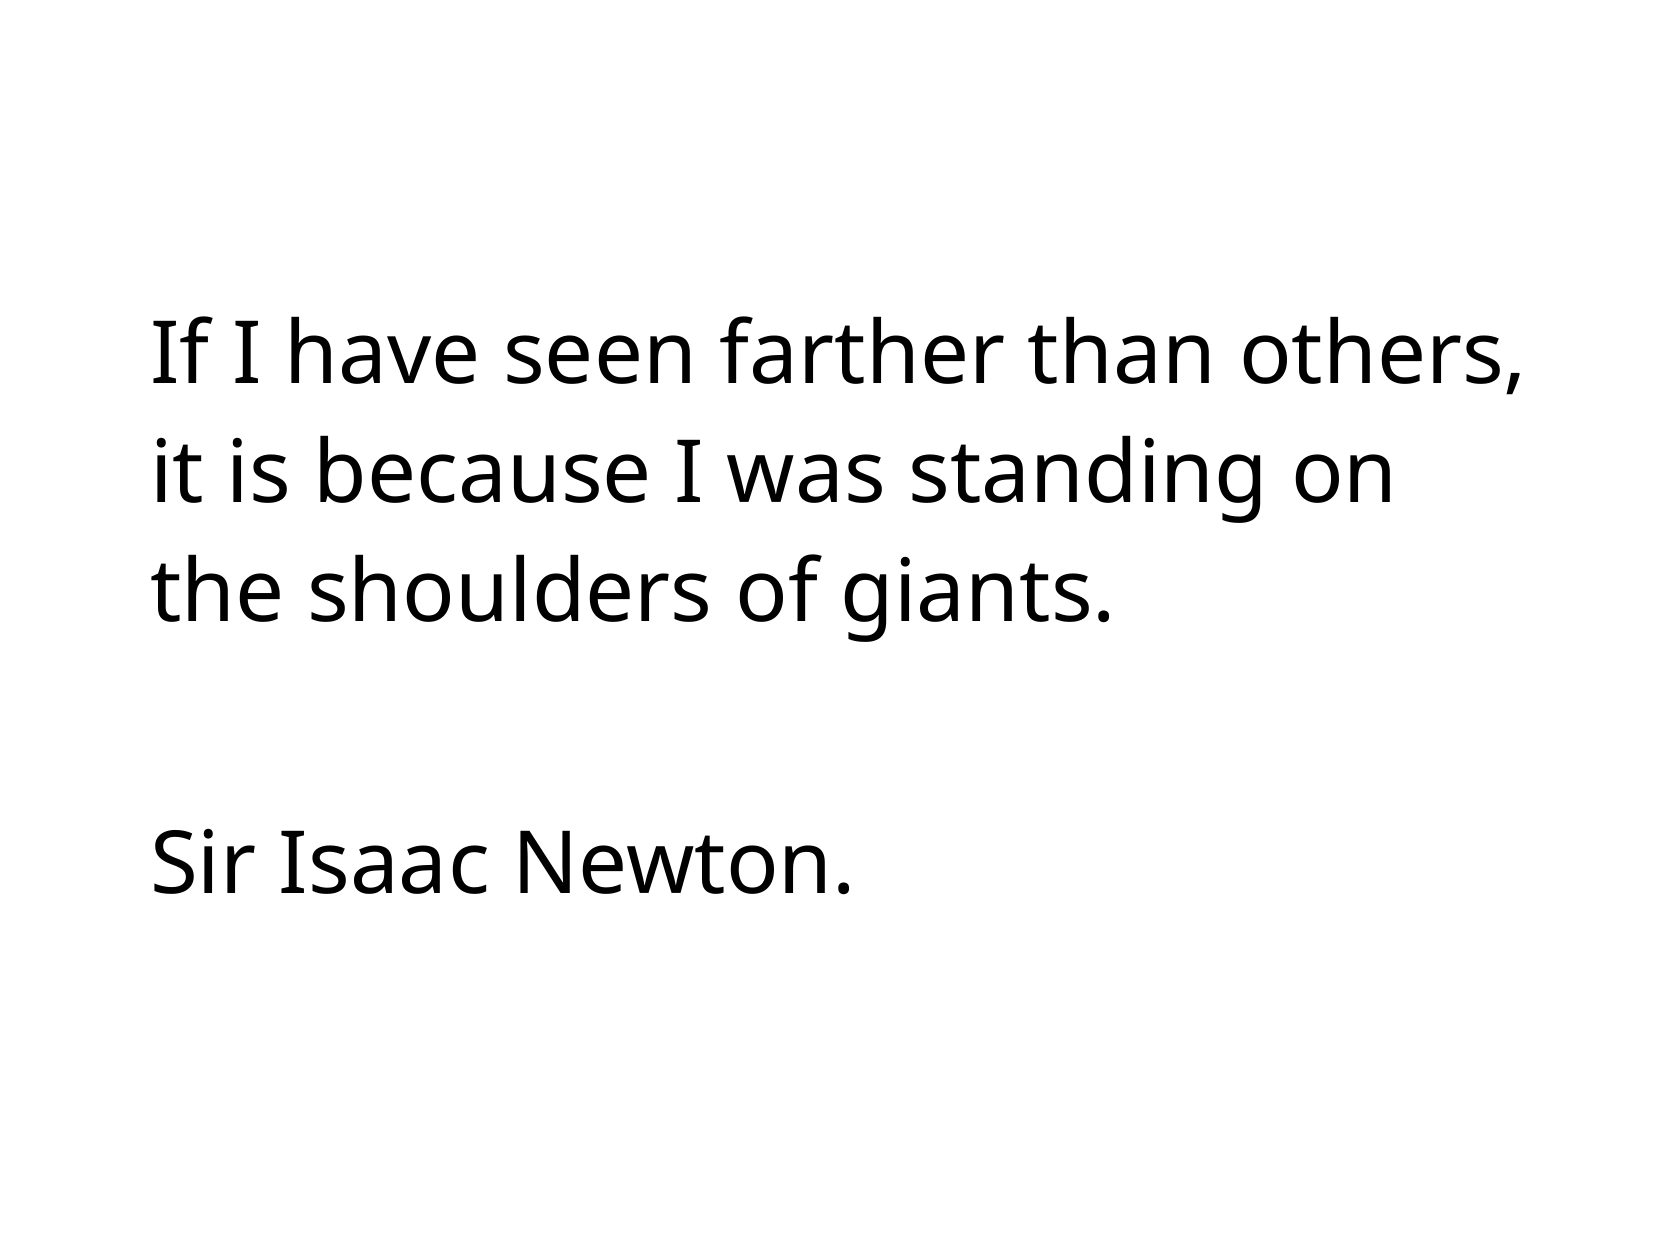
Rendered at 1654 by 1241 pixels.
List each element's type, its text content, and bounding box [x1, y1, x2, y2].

list If I have seen farther than others, it is because I was standing on the shoulders of giants. Sir Isaac Newton. [82, 290, 1538, 1010]
